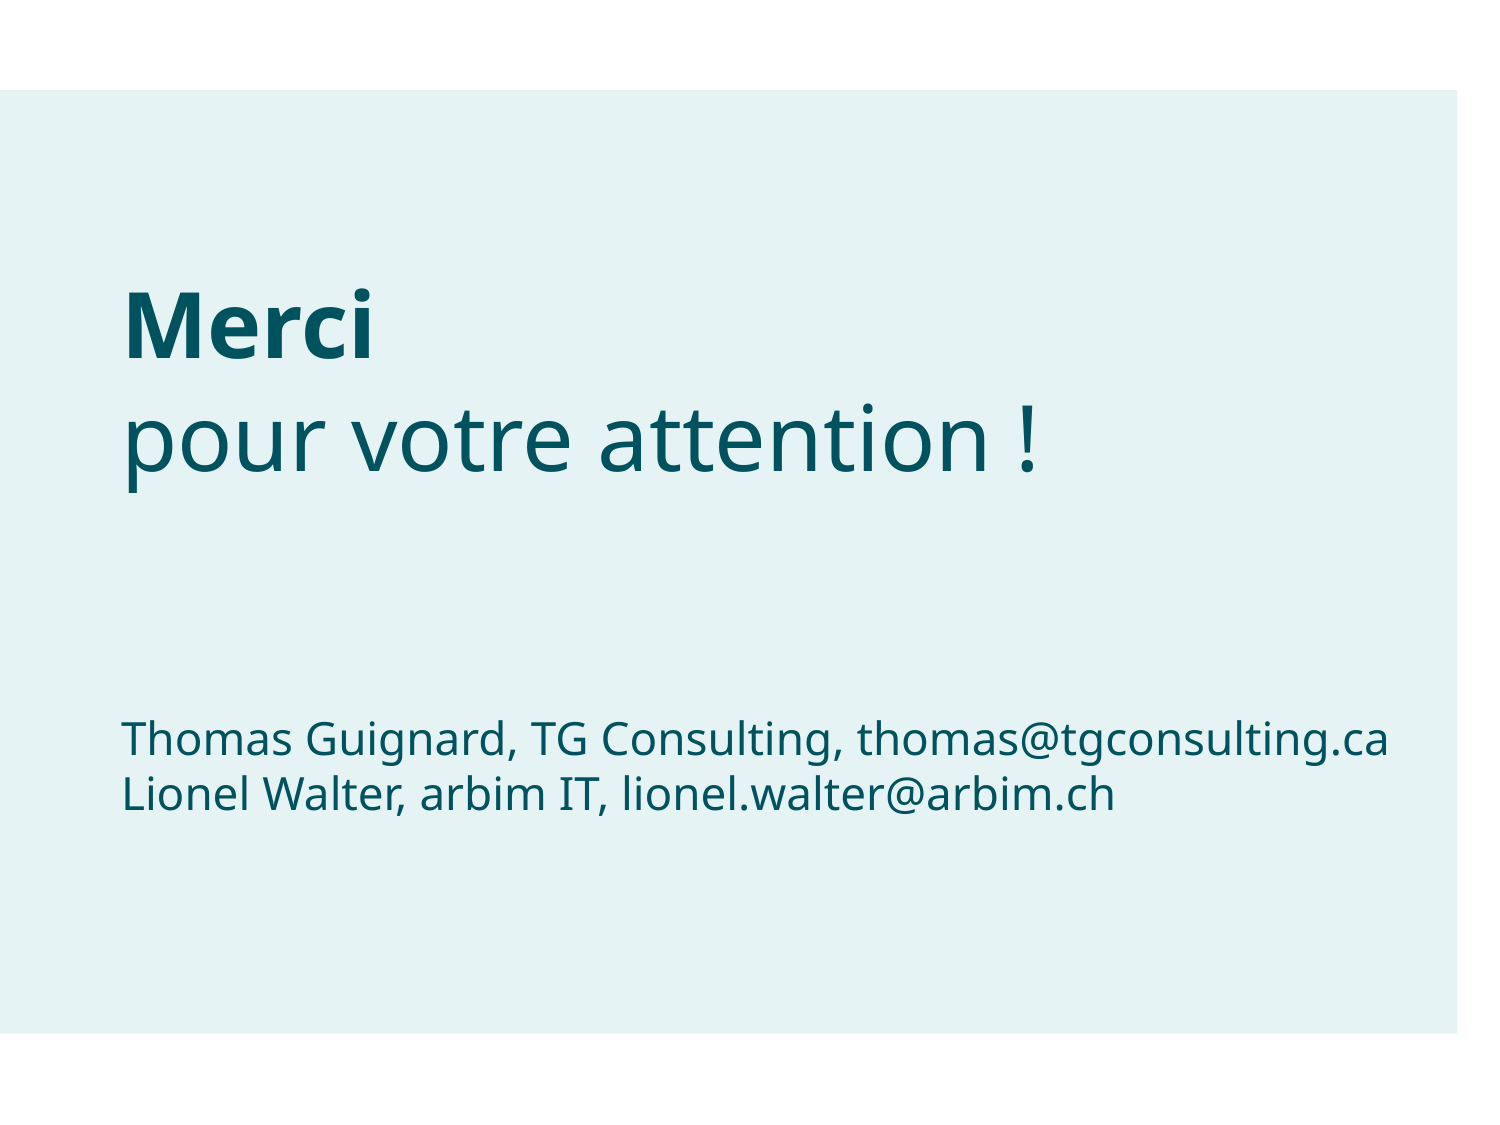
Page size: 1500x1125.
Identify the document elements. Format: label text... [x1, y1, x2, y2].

text_box [0, 90, 1458, 1034]
text_box pour votre attention ! Thomas Guignard, TG Consulting, thomas@tgconsulting.ca Lionel Walter, arbim IT, lionel.walter@arbim.ch [106, 372, 1500, 708]
text_box Merci [106, 259, 849, 372]
